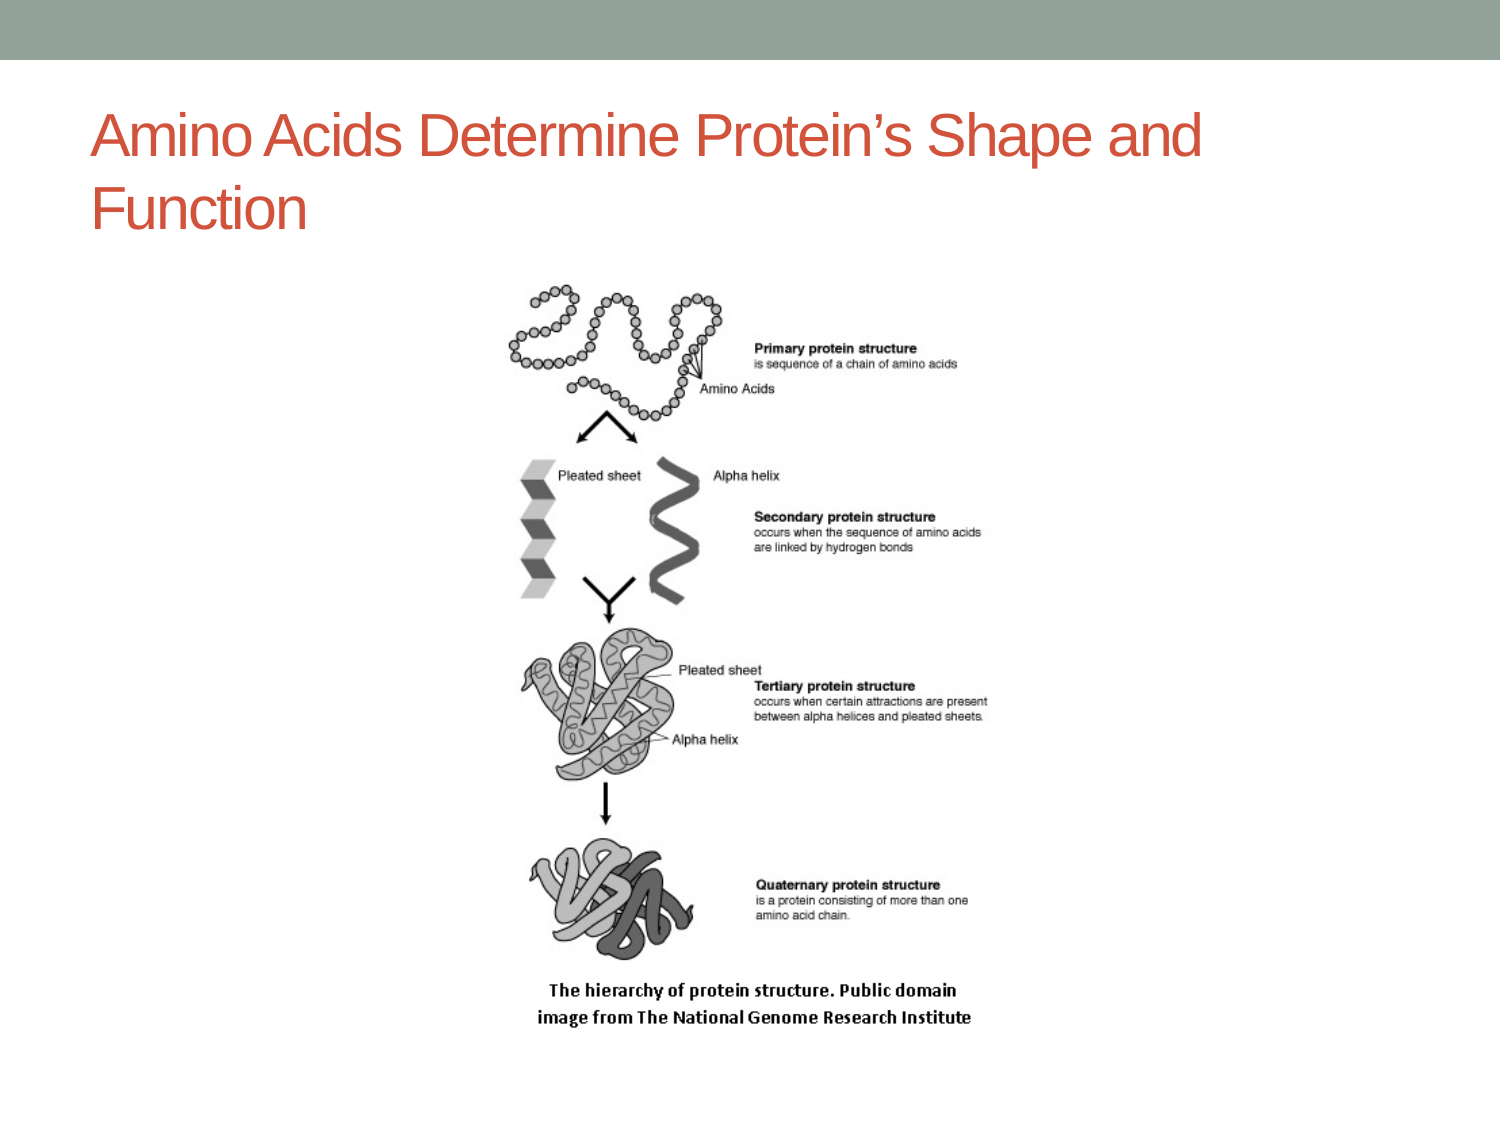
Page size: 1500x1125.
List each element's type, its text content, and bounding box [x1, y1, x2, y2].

title Amino Acids Determine Protein’s Shape and Function [75, 87, 1425, 250]
picture [75, 262, 1425, 1063]
